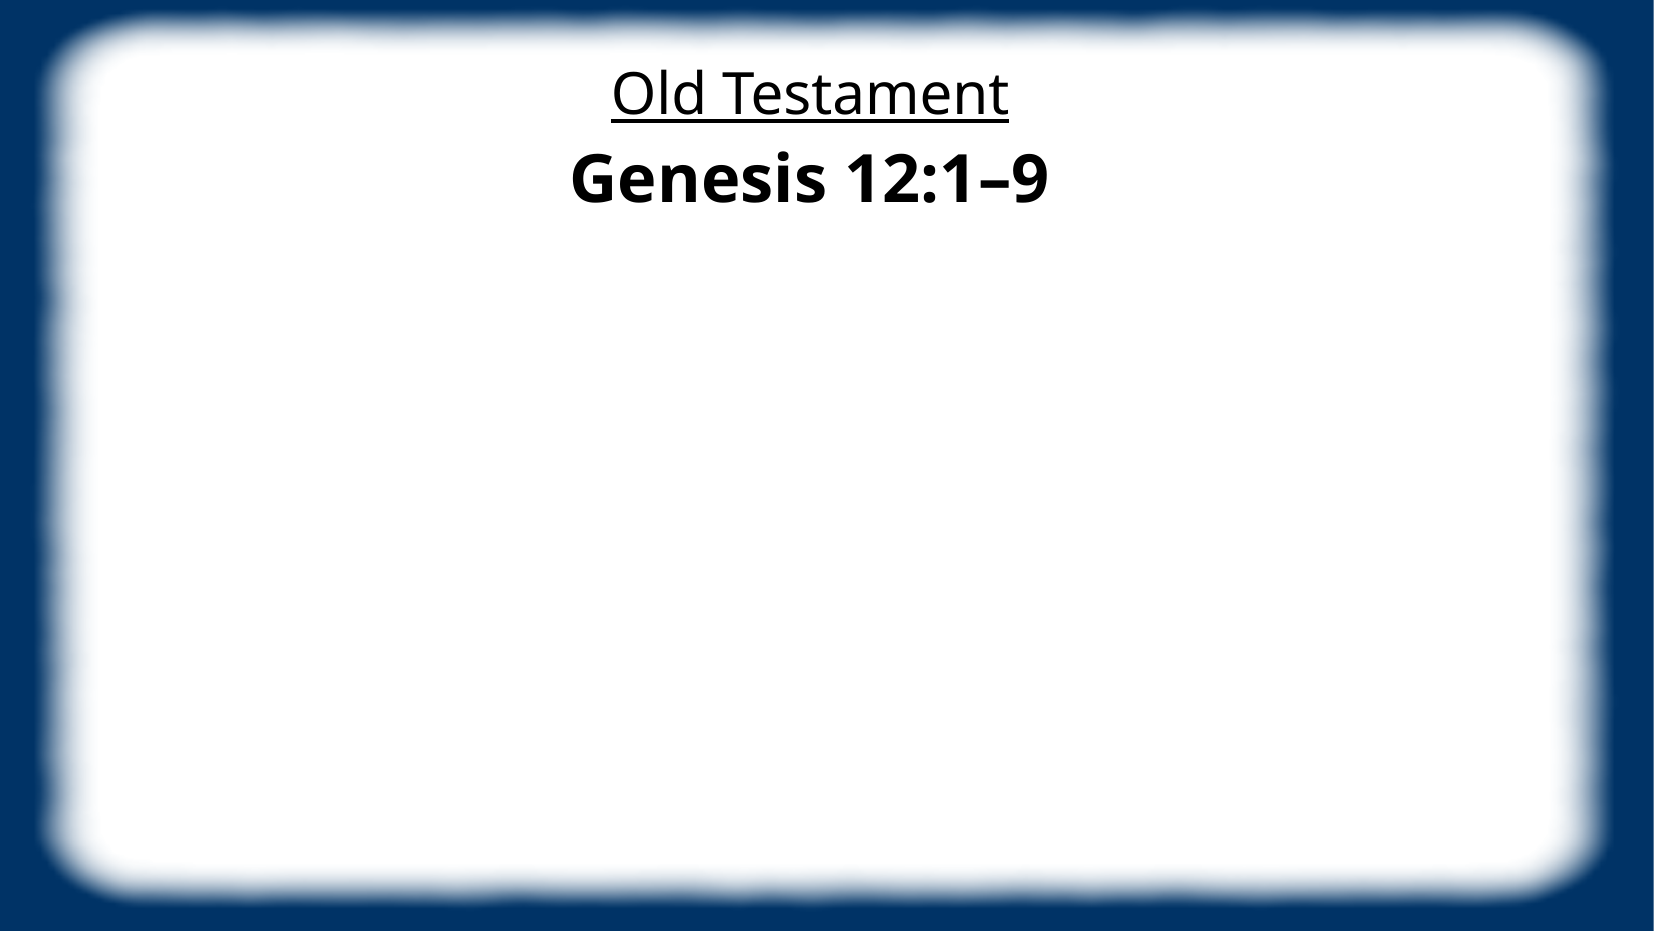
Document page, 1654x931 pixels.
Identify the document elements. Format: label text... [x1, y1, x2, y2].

text_box Old Testament Genesis 12:1–9 [90, 45, 1531, 226]
picture [0, 0, 1654, 931]
